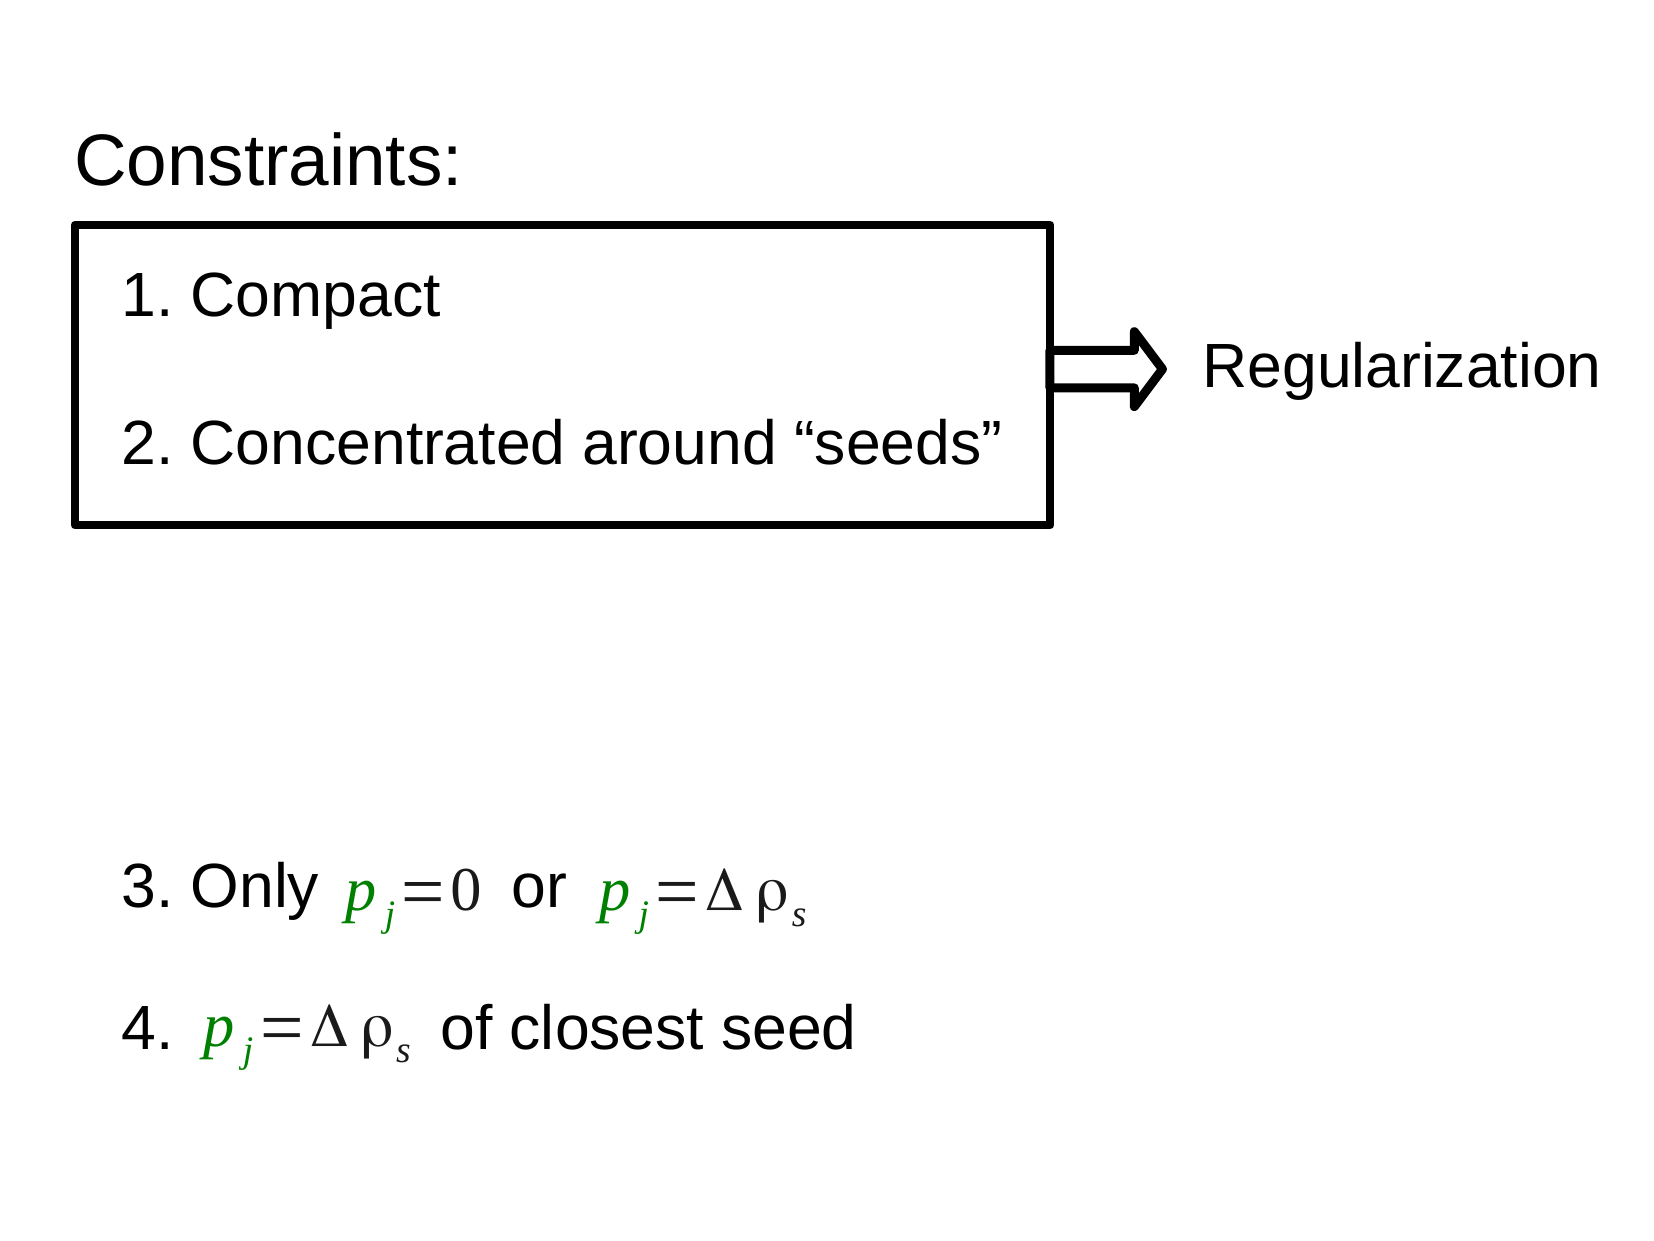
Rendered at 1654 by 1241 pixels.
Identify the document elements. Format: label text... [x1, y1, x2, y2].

chart [331, 852, 488, 937]
text_box of closest seed [425, 985, 891, 1078]
chart [585, 852, 813, 937]
text_box Regularization [1187, 323, 1617, 417]
text_box 2. Concentrated around “seeds” [106, 400, 1019, 494]
text_box 4. [106, 985, 207, 1078]
text_box Constraints: [59, 112, 478, 219]
chart [189, 988, 417, 1073]
text_box 1. Compact [106, 253, 453, 346]
text_box or [496, 843, 582, 937]
text_box [1049, 331, 1163, 407]
text_box 3. Only [106, 843, 353, 937]
